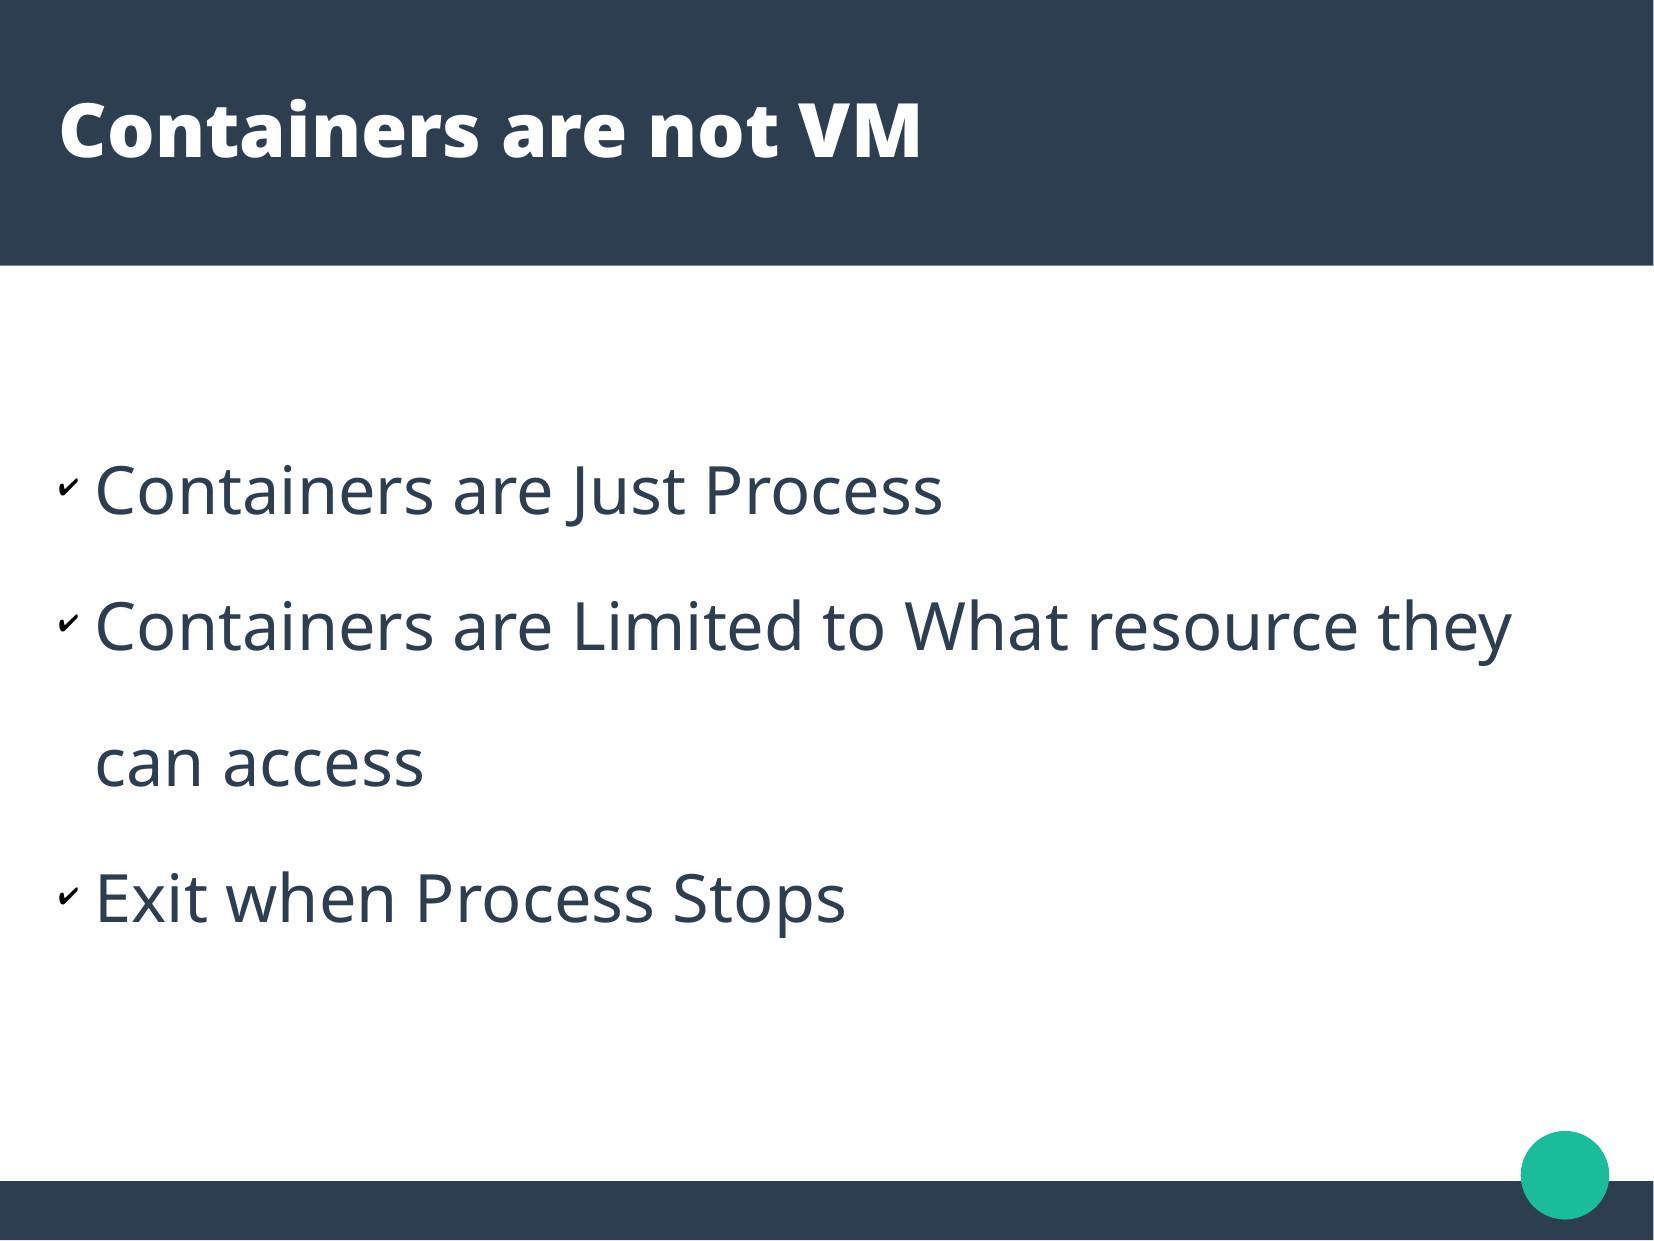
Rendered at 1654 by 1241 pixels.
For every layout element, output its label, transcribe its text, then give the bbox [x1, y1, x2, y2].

title Containers are not VM [59, 40, 1595, 216]
subtitle Containers are Just Process Containers are Limited to What resource they can access Exit when Process Stops [59, 324, 1595, 1152]
